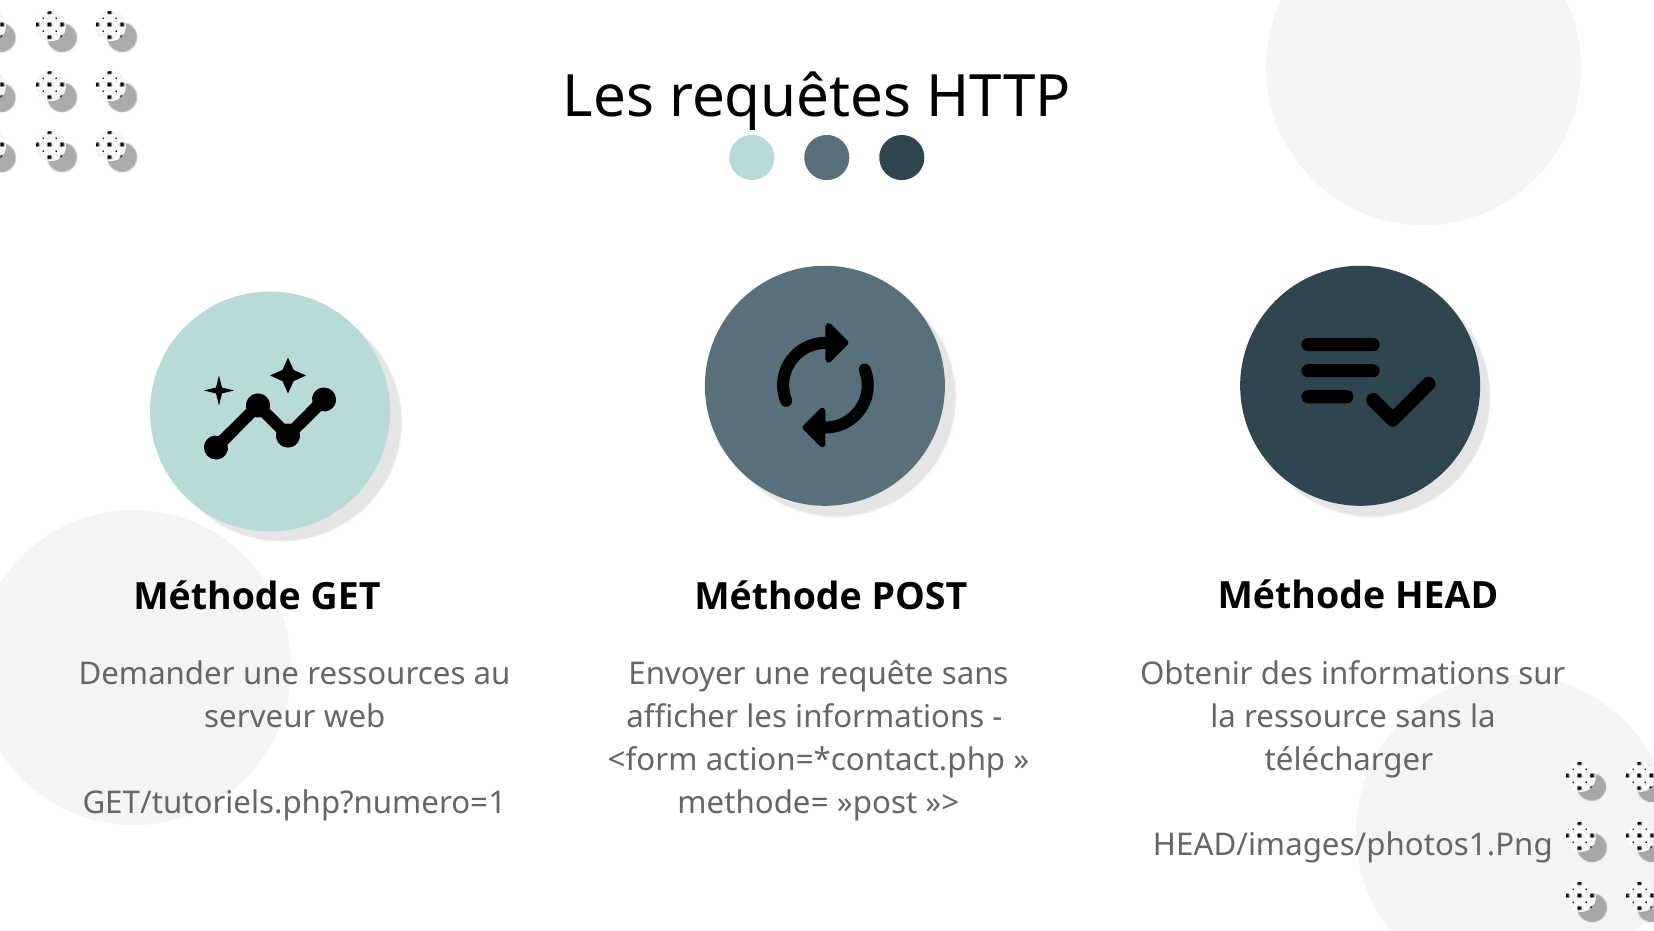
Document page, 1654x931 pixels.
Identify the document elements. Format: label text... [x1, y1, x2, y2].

picture [0, 74, 6, 99]
text_box Méthode GET [118, 562, 397, 643]
picture [35, 11, 66, 42]
picture [35, 71, 66, 102]
picture [1585, 762, 1596, 792]
text_box Méthode POST [679, 562, 993, 643]
text_box [879, 135, 925, 181]
text_box Obtenir des informations sur la ressource sans la télécharger HEAD/images/photos1.Png [1122, 643, 1585, 916]
text_box Méthode HEAD [1181, 561, 1536, 643]
picture [95, 131, 127, 162]
text_box Les requêtes HTTP [482, 46, 1152, 132]
picture [95, 11, 126, 42]
picture [195, 336, 346, 487]
picture [749, 309, 902, 461]
text_box Envoyer une requête sans afficher les informations - <form action=*contact.php » methode= »post »> [590, 643, 1047, 916]
picture [1625, 821, 1654, 852]
picture [0, 134, 7, 159]
picture [35, 131, 67, 162]
picture [1625, 881, 1654, 912]
picture [0, 14, 6, 39]
picture [95, 71, 126, 102]
picture [1585, 882, 1596, 912]
text_box [804, 135, 850, 181]
picture [1585, 822, 1596, 852]
text_box Demander une ressources au serveur web GET/tutoriels.php?numero=1 [59, 643, 531, 916]
picture [1285, 295, 1449, 459]
text_box [729, 135, 775, 181]
text_box [704, 265, 945, 506]
text_box [150, 291, 391, 532]
text_box [1240, 265, 1481, 506]
picture [1625, 761, 1654, 792]
